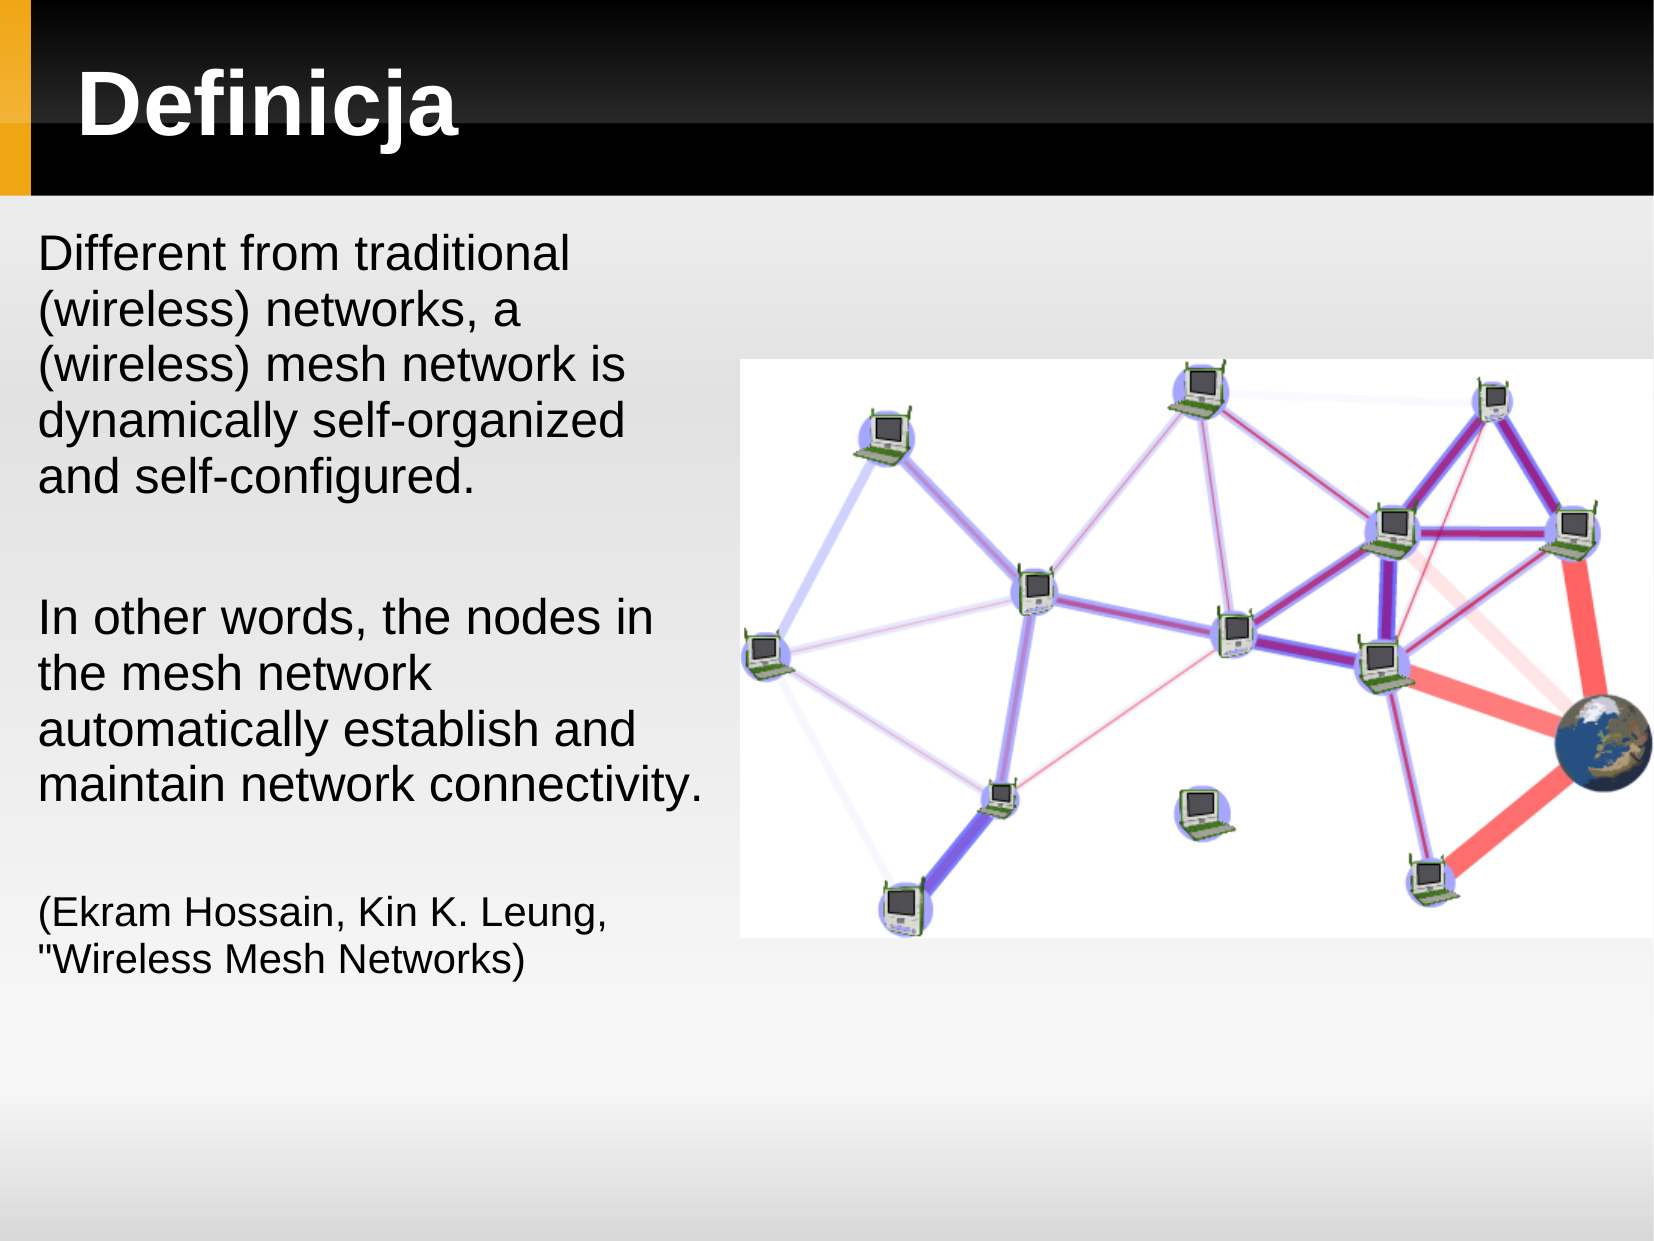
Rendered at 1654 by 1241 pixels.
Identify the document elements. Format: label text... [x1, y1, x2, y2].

list Different from traditional (wireless) networks, a (wireless) mesh network is dynamically self-organized and self-configured. In other words, the nodes in the mesh network automatically establish and maintain network connectivity. (Ekram Hossain, Kin K. Leung, "Wireless Mesh Networks) [37, 225, 713, 1212]
title Definicja [76, 0, 1565, 208]
picture [0, 0, 1654, 1241]
